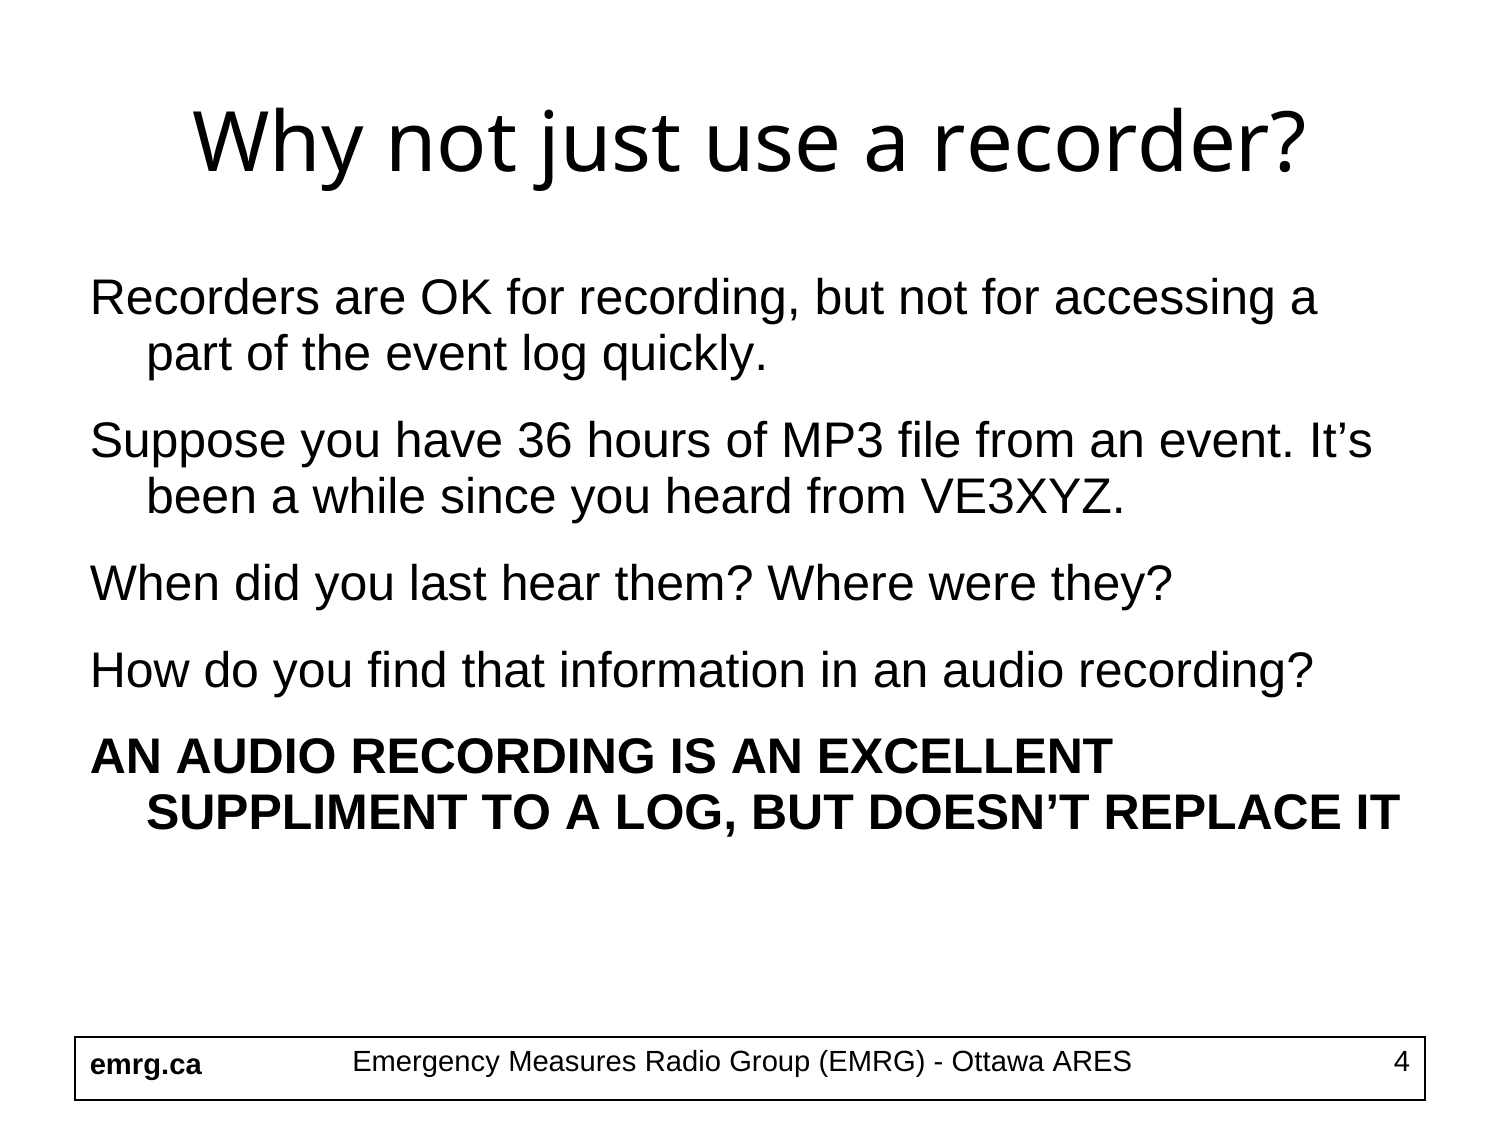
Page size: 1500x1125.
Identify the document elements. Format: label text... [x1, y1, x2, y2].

list Recorders are OK for recording, but not for accessing a part of the event log quickly. Suppose you have 36 hours of MP3 file from an event. It’s been a while since you heard from VE3XYZ. When did you last hear them? Where were they? How do you find that information in an audio recording? AN AUDIO RECORDING IS AN EXCELLENT SUPPLIMENT TO A LOG, BUT DOESN’T REPLACE IT [75, 261, 1426, 967]
title Why not just use a recorder? [75, 45, 1426, 233]
